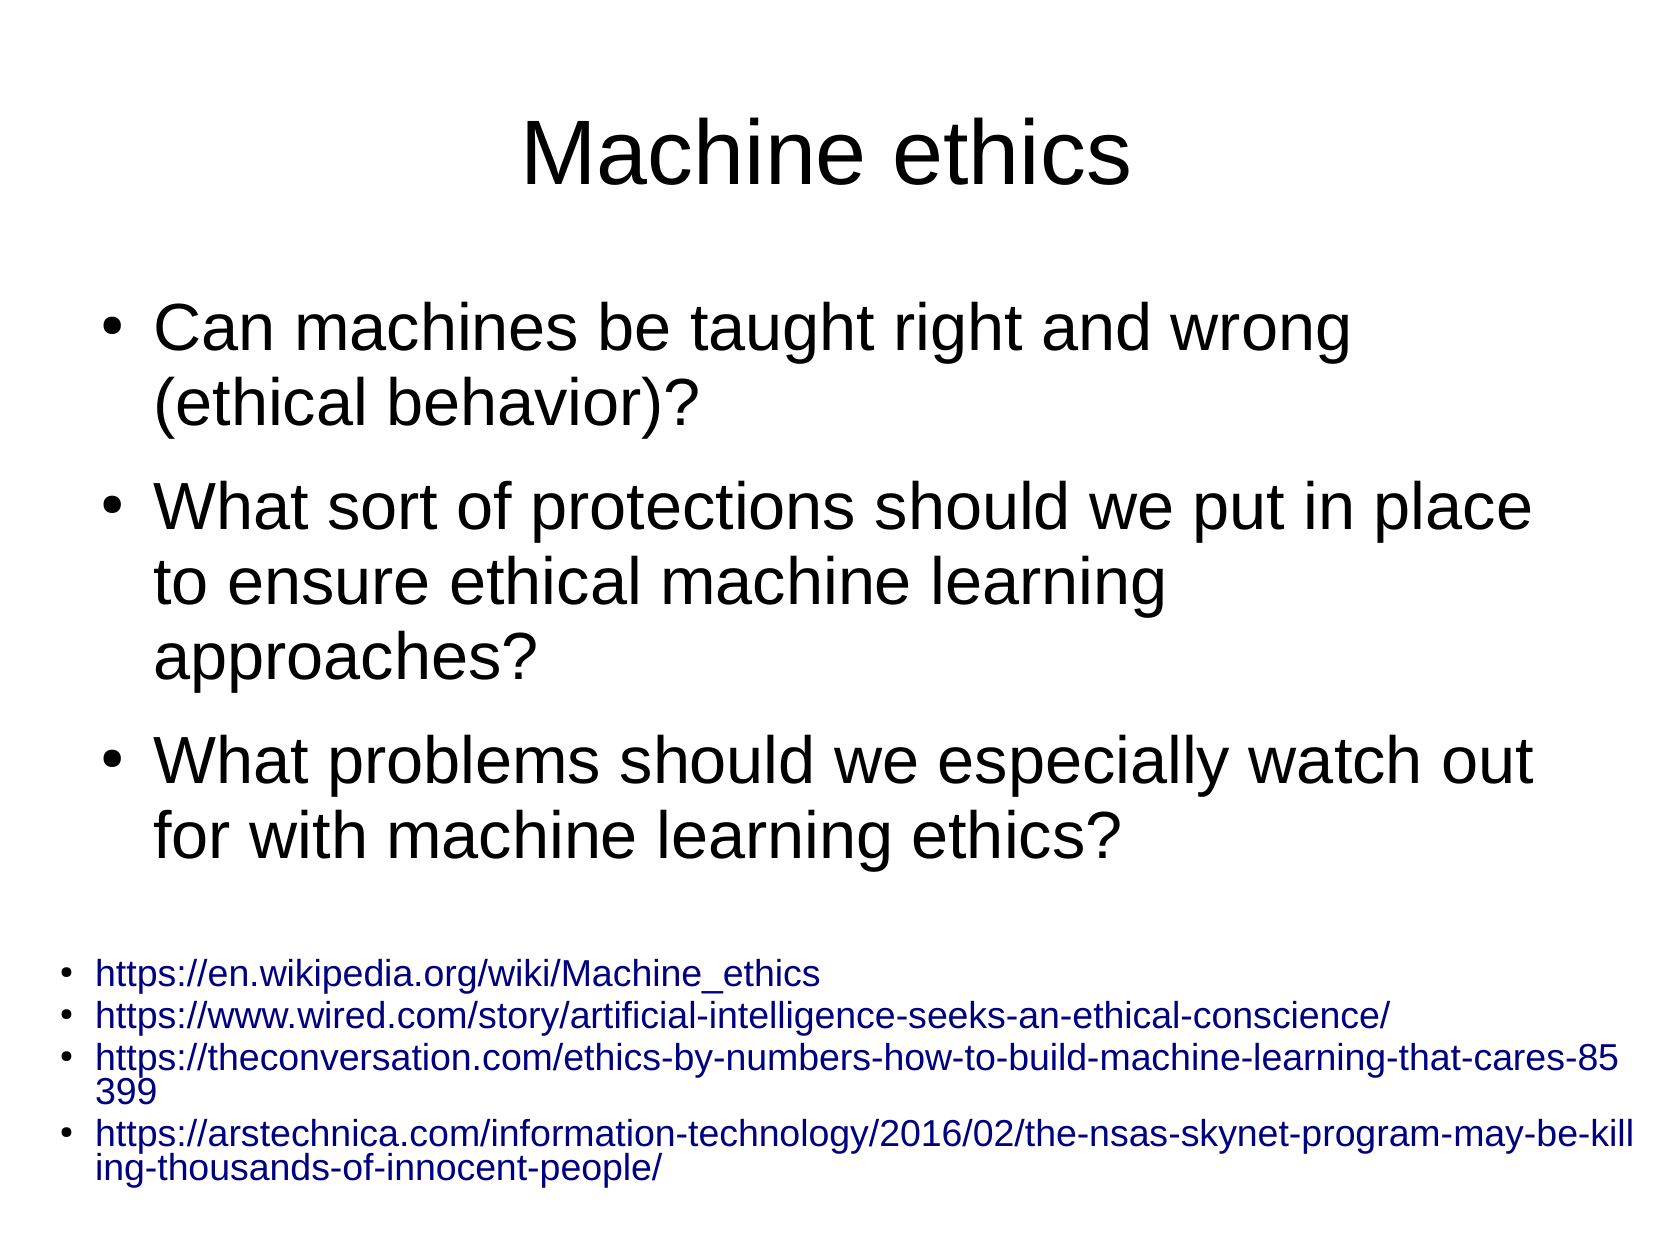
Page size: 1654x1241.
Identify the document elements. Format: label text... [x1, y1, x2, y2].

list Can machines be taught right and wrong (ethical behavior)? What sort of protections should we put in place to ensure ethical machine learning approaches? What problems should we especially watch out for with machine learning ethics? [82, 290, 1571, 945]
text_box https://en.wikipedia.org/wiki/Machine_ethics https://www.wired.com/story/artificial-intelligence-seeks-an-ethical-conscience/ https://theconversation.com/ethics-by-numbers-how-to-build-machine-learning-that-cares-85399 https://arstechnica.com/information-technology/2016/02/the-nsas-skynet-program-may-be-killing-thousands-of-innocent-people/ [45, 945, 1651, 1170]
title Machine ethics [82, 49, 1571, 257]
